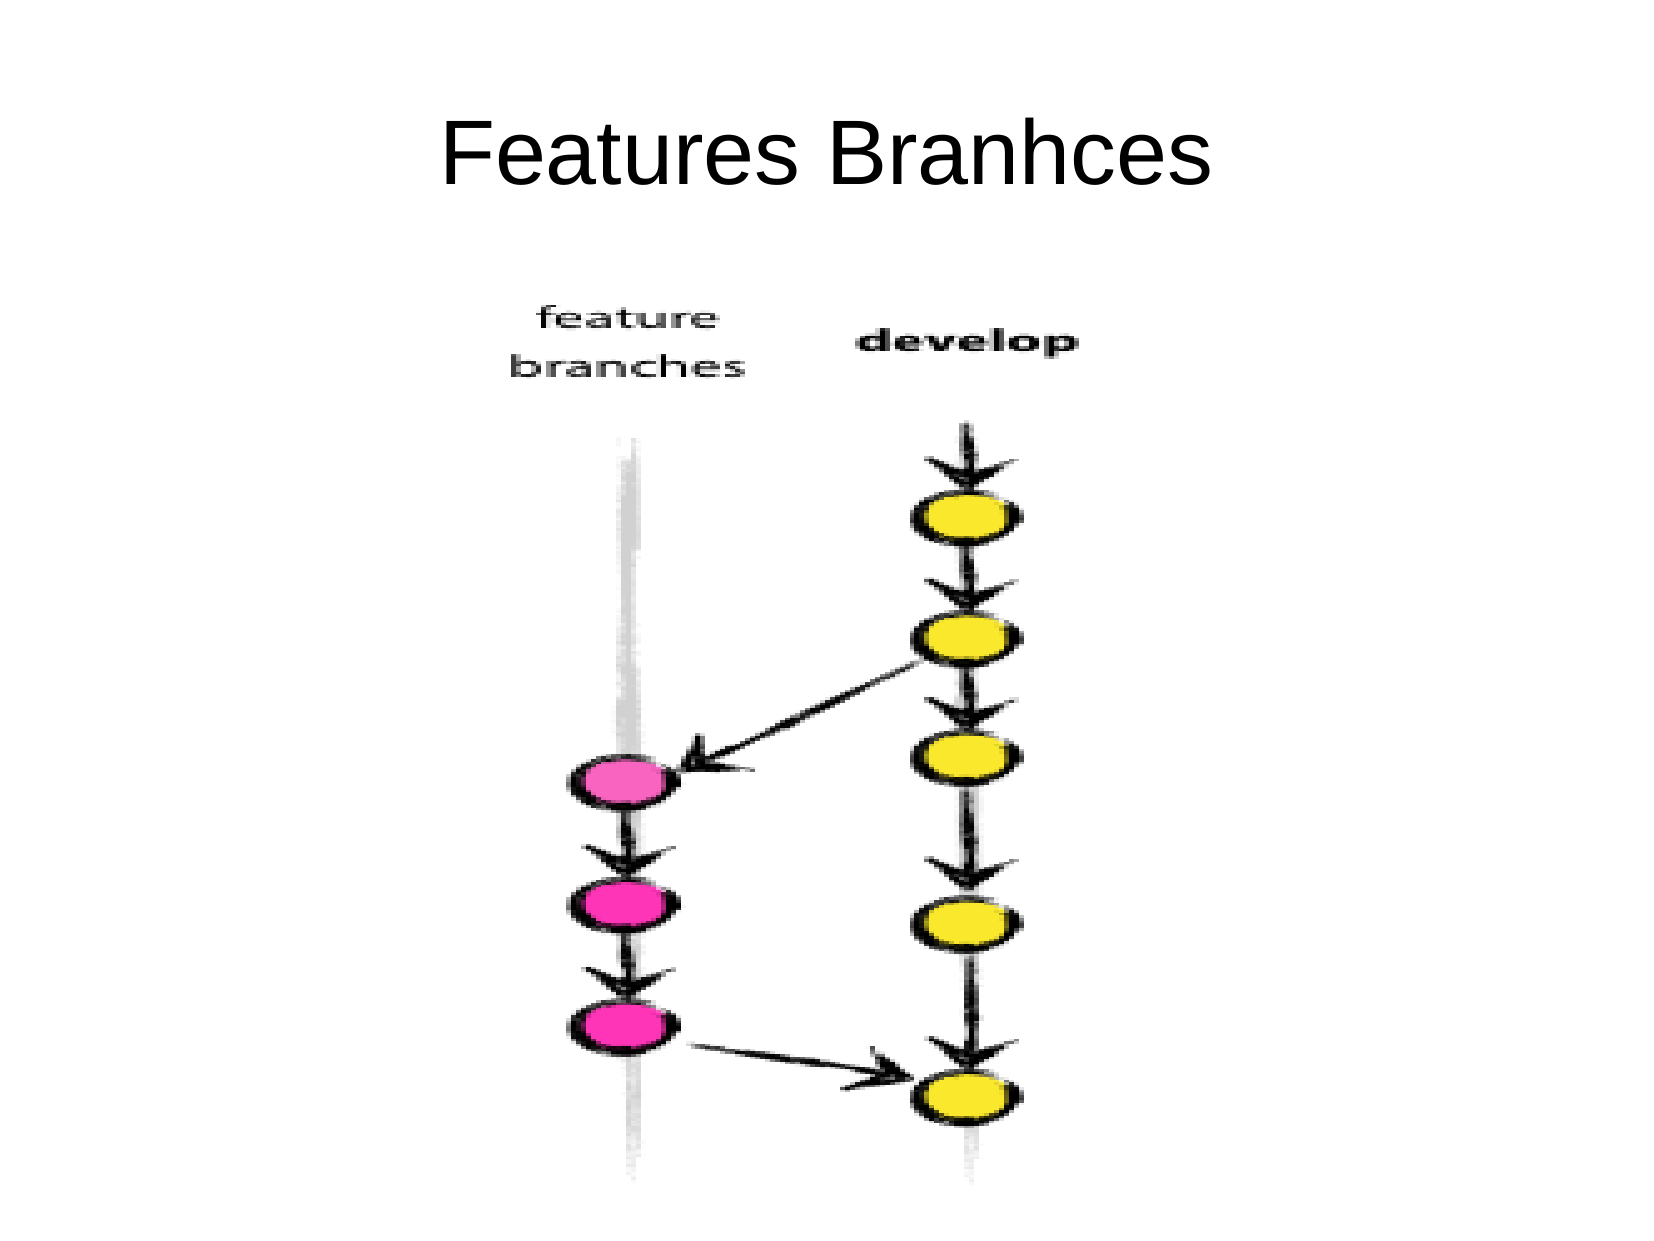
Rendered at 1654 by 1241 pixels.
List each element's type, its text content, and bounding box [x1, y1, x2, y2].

title Features Branhces [82, 49, 1571, 257]
picture [472, 290, 1134, 1193]
